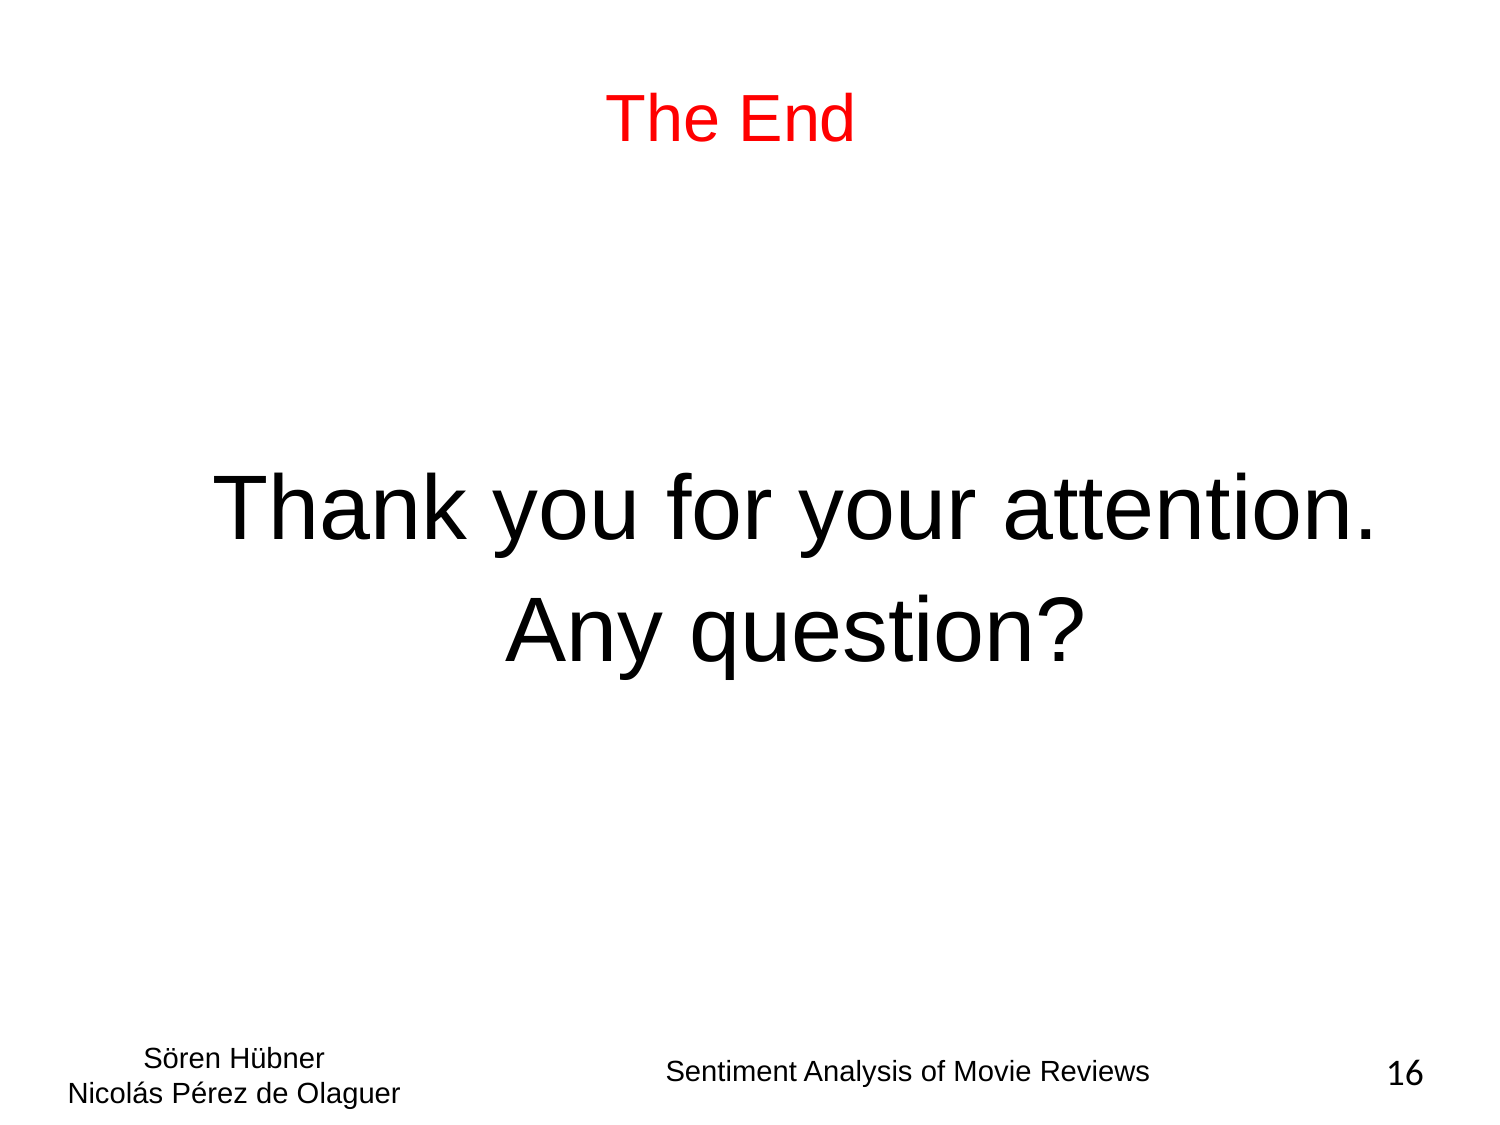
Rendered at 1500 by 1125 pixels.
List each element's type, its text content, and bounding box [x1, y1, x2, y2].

title The End [24, 24, 1438, 163]
list Thank you for your attention. Any question? [62, 224, 1475, 1025]
text_box 16 [1371, 1031, 1481, 1110]
text_box Sören Hübner Nicolás Pérez de Olaguer [23, 1031, 446, 1110]
text_box Sentiment Analysis of Movie Reviews [468, 1031, 1348, 1110]
